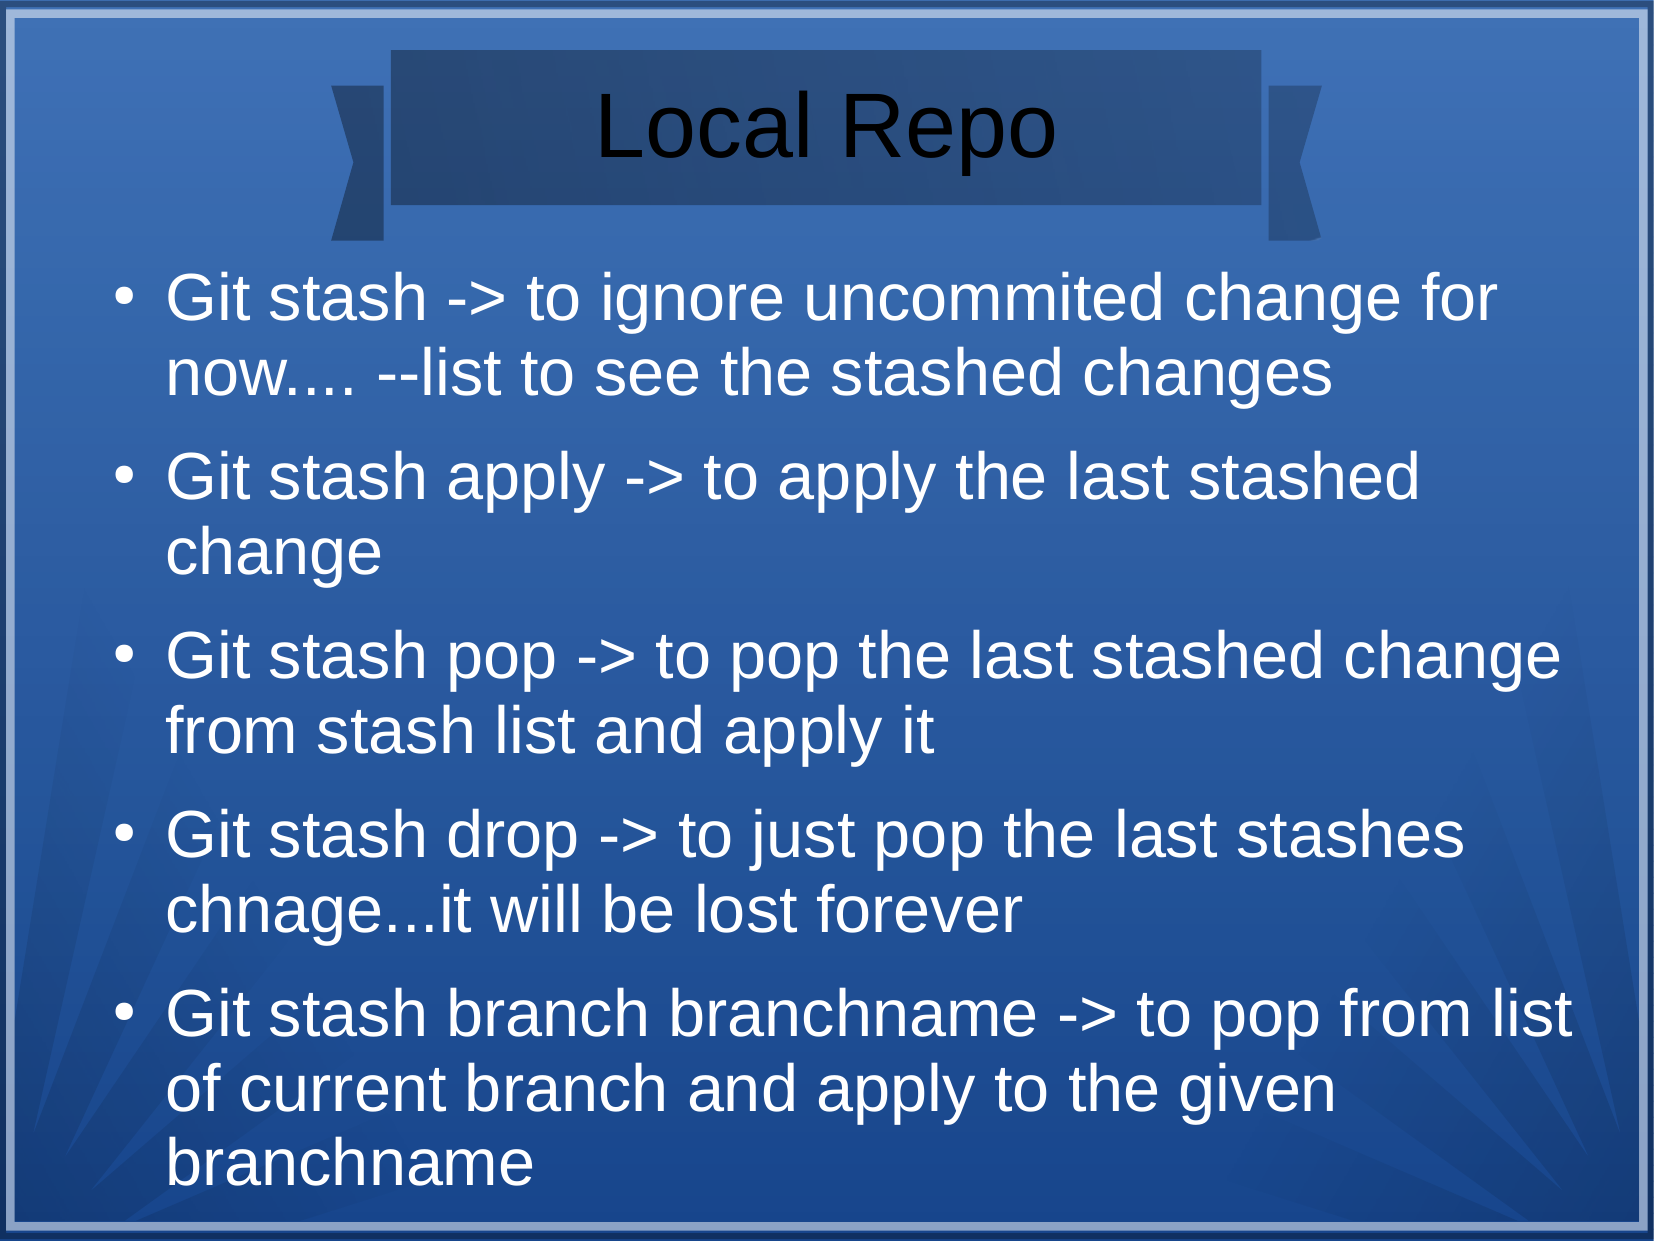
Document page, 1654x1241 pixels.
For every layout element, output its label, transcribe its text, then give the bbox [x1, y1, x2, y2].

title Local Repo [389, 47, 1264, 205]
list Git stash -> to ignore uncommited change for now.... --list to see the stashed changes Git stash apply -> to apply the last stashed change Git stash pop -> to pop the last stashed change from stash list and apply it Git stash drop -> to just pop the last stashes chnage...it will be lost forever Git stash branch branchname -> to pop from list of current branch and apply to the given branchname [94, 259, 1583, 1219]
